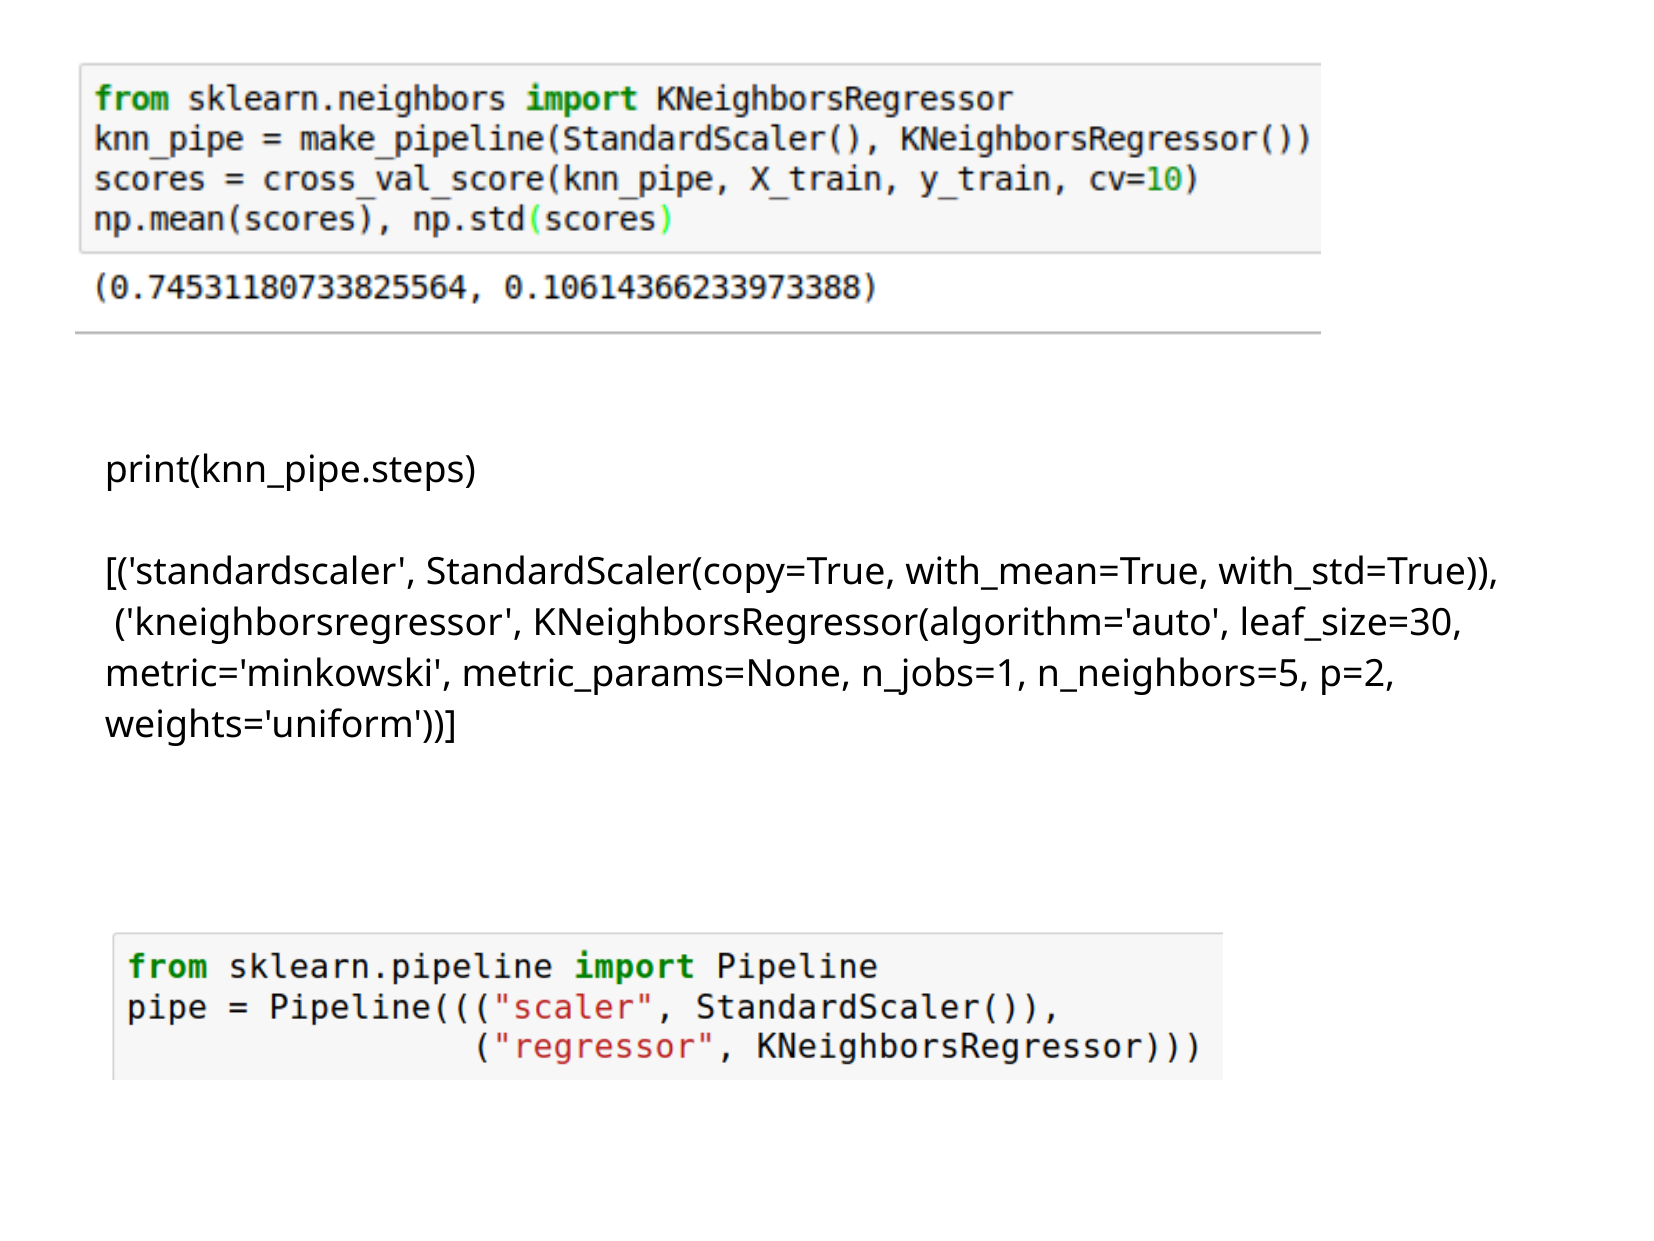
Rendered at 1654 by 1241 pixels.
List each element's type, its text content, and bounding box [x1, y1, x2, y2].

text_box print(knn_pipe.steps) [('standardscaler', StandardScaler(copy=True, with_mean=True, with_std=True)), ('kneighborsregressor', KNeighborsRegressor(algorithm='auto', leaf_size=30, metric='minkowski', metric_params=None, n_jobs=1, n_neighbors=5, p=2, weights='uniform'))] [90, 435, 1531, 826]
picture [105, 914, 1223, 1081]
picture [75, 59, 1321, 337]
